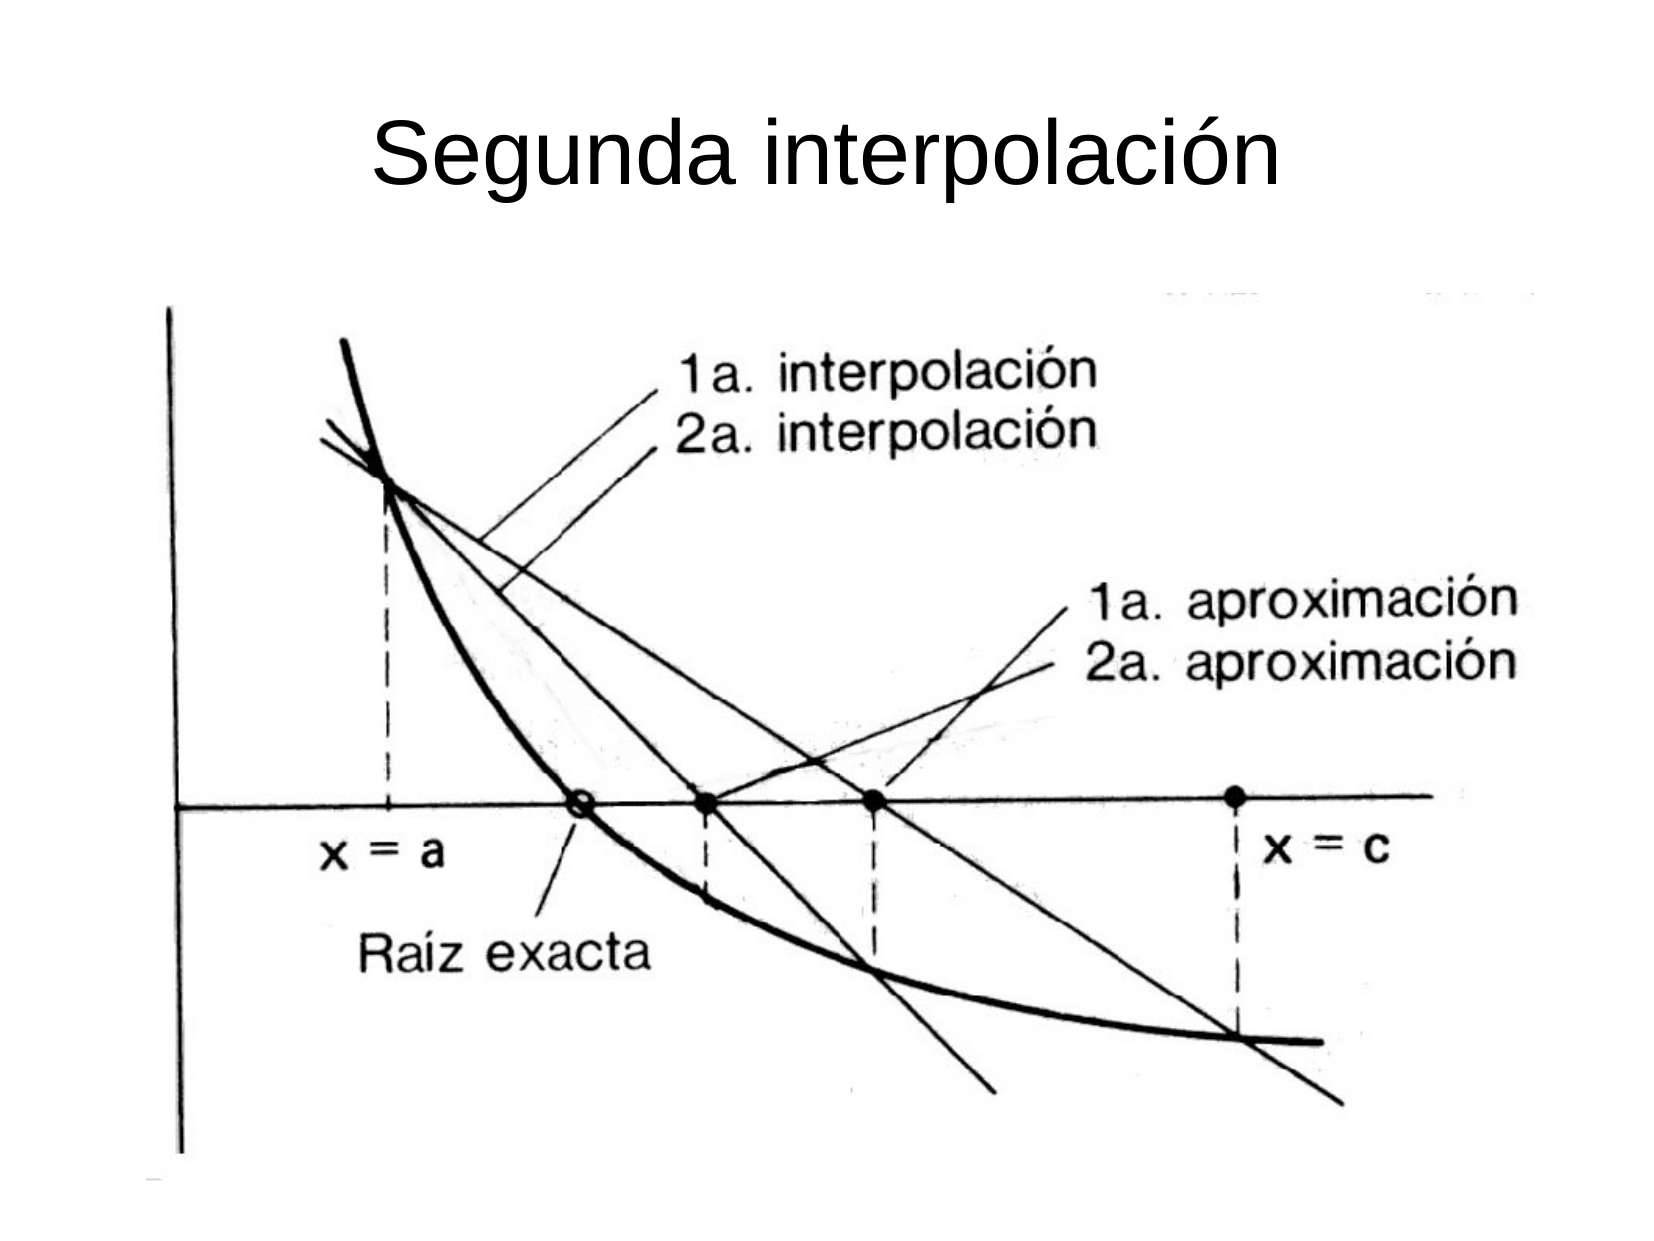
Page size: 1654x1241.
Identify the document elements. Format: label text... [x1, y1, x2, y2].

picture [146, 293, 1536, 1182]
title Segunda interpolación [82, 49, 1571, 257]
